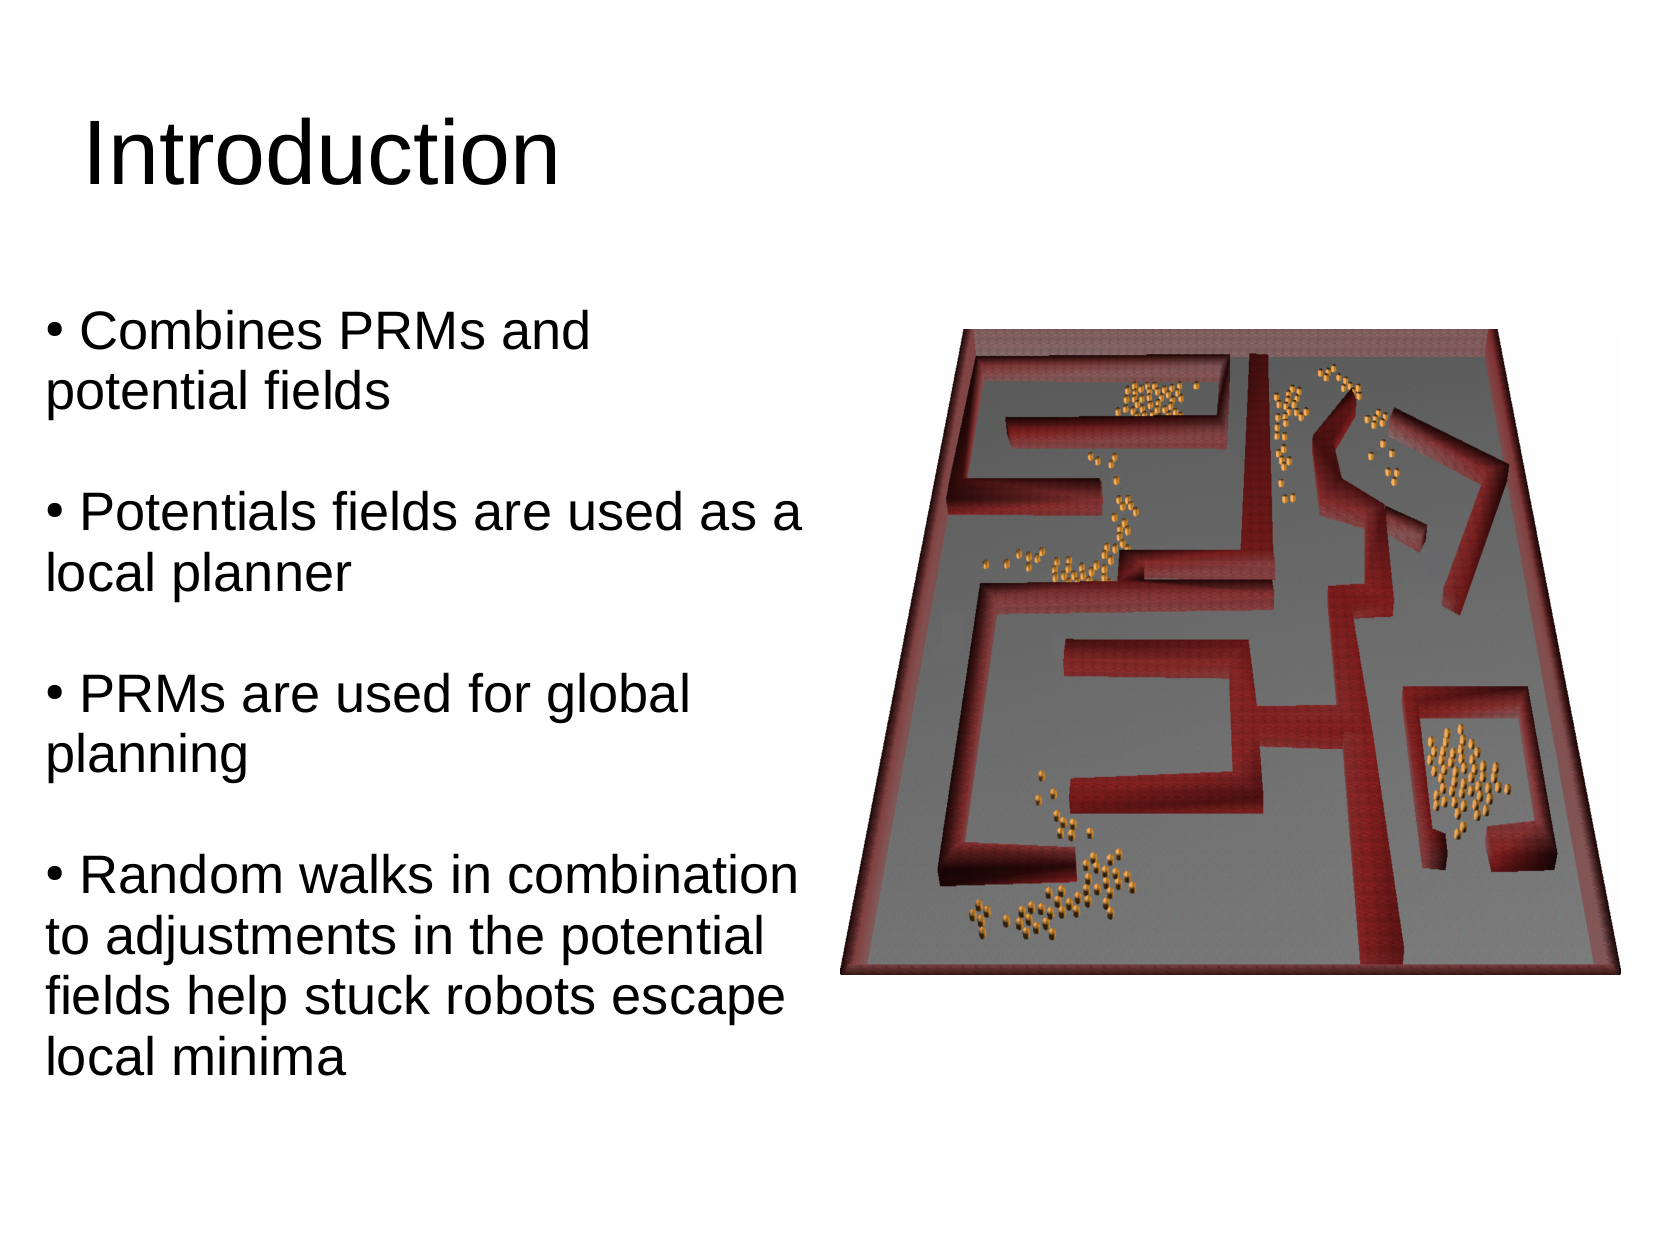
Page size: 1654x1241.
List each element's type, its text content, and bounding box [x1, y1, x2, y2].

title Introduction [82, 49, 1571, 257]
subtitle Combines PRMs and potential fields Potentials fields are used as a local planner PRMs are used for global planning Random walks in combination to adjustments in the potential fields help stuck robots escape local minima [45, 300, 811, 1087]
picture [840, 329, 1621, 976]
